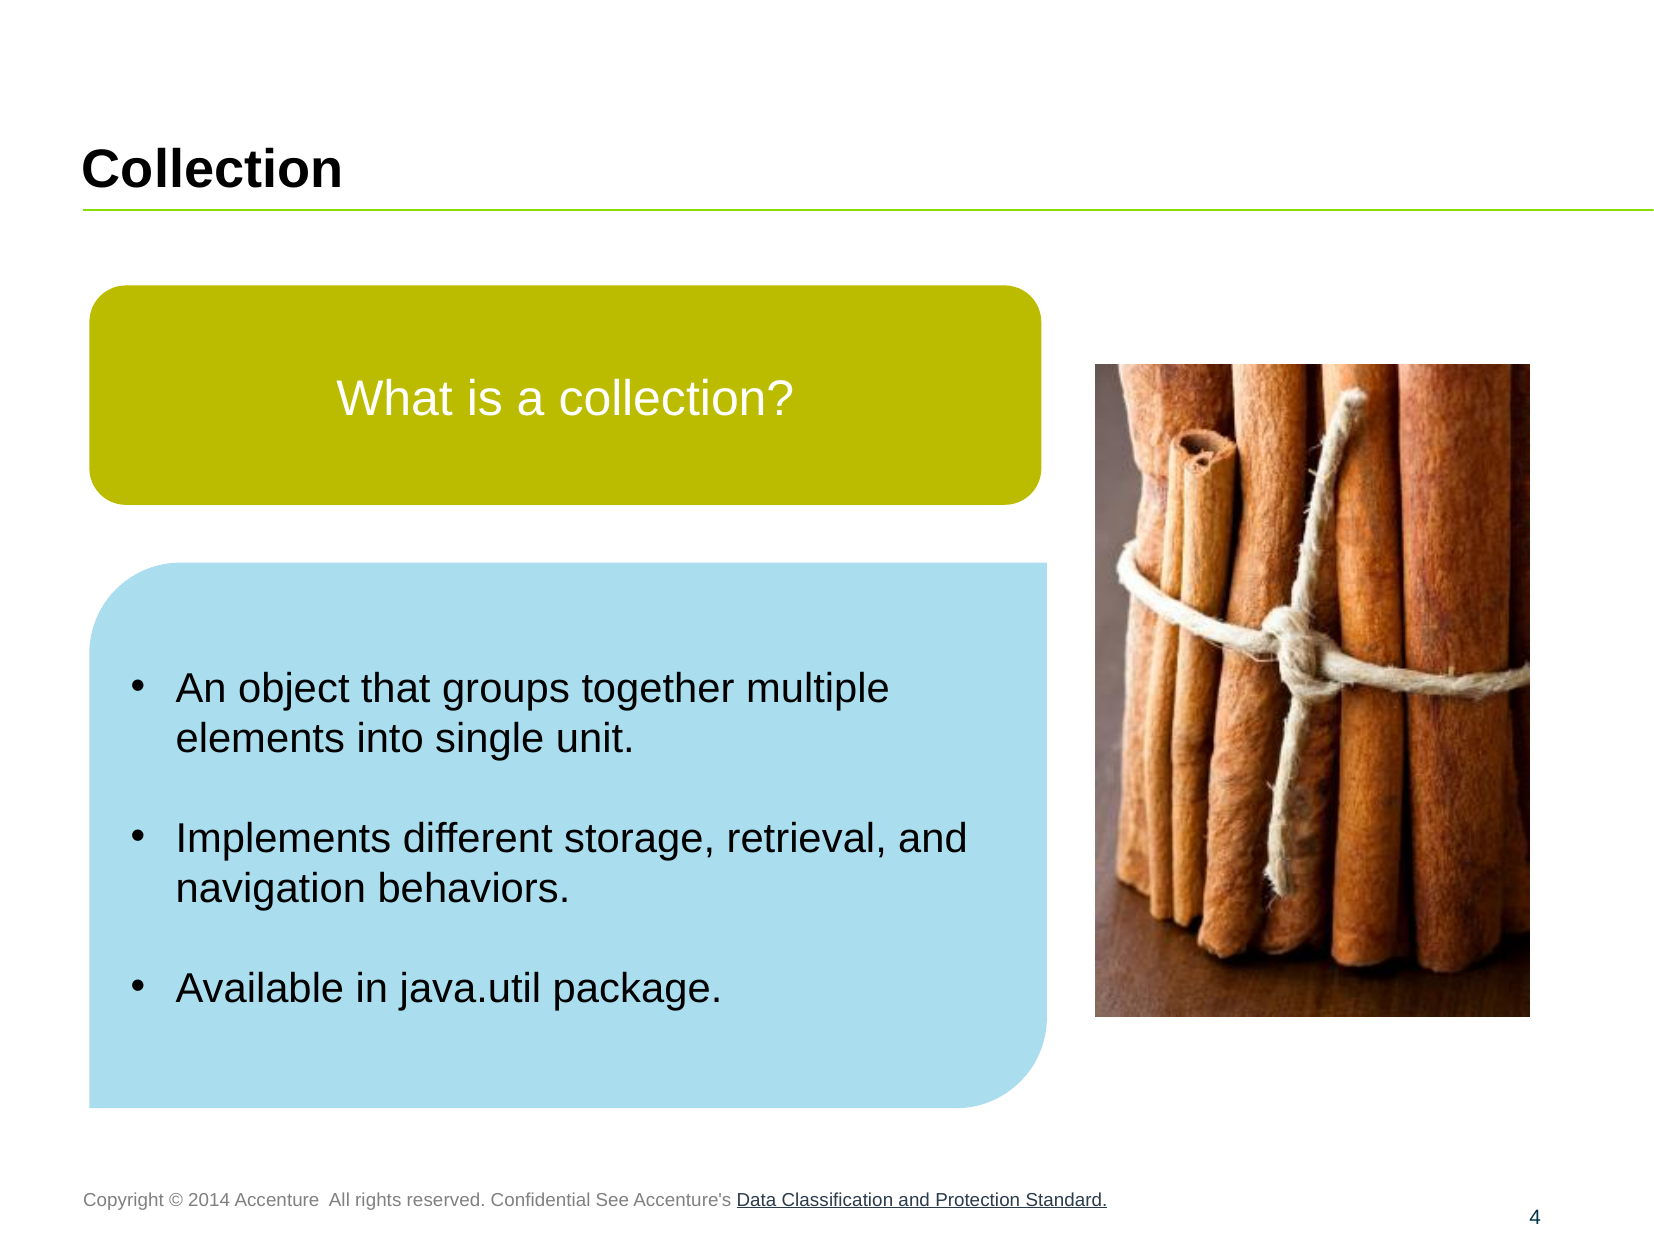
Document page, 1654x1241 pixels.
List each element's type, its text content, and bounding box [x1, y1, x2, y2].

text_box 4 [1529, 1182, 1645, 1229]
title Collection [81, 56, 1654, 199]
text_box What is a collection? [89, 285, 1042, 505]
picture [1095, 364, 1530, 1017]
text_box An object that groups together multiple elements into single unit. Implements different storage, retrieval, and navigation behaviors. Available in java.util package. [89, 562, 1047, 1109]
